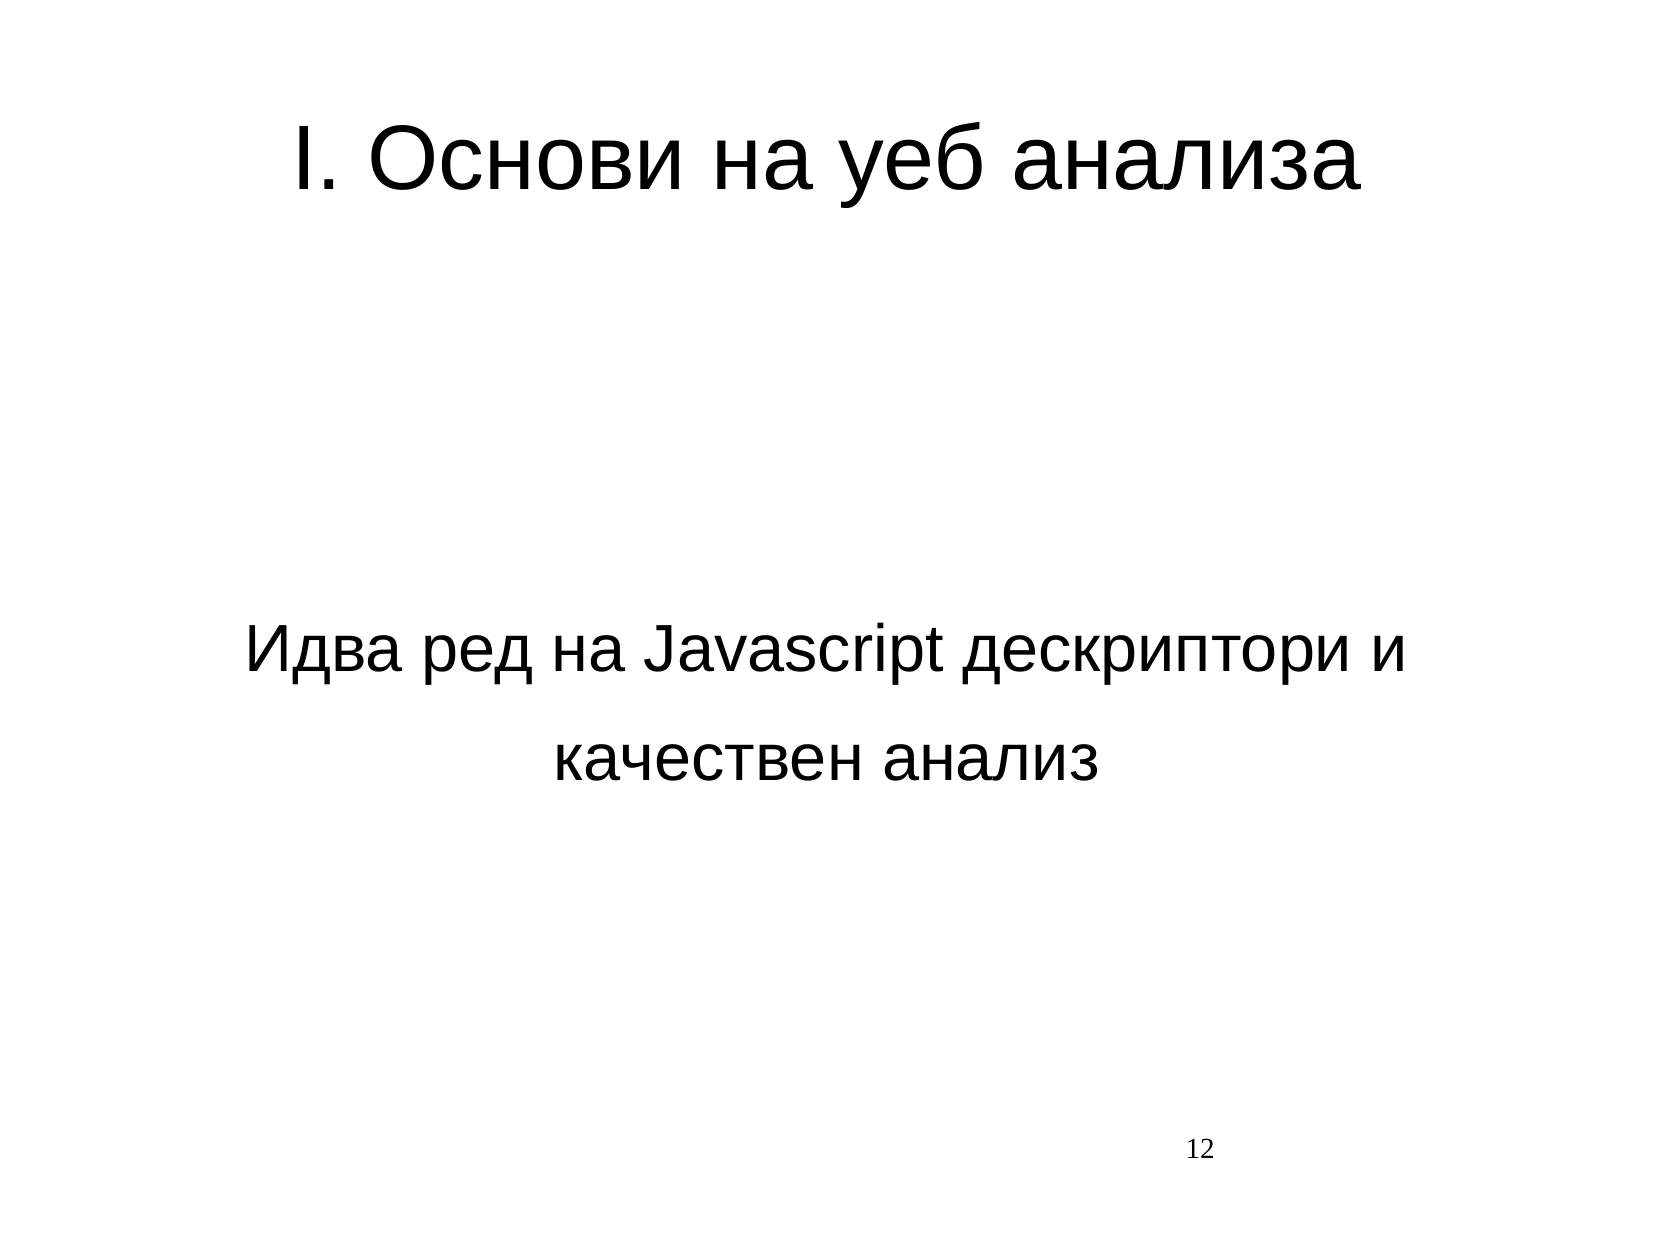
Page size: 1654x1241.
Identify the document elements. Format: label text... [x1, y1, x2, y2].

text_box [1185, 1129, 1571, 1216]
title I. Основи на уеб анализа [82, 49, 1571, 257]
subtitle Идва ред на Javascript дескриптори и качествен анализ [82, 290, 1571, 1109]
